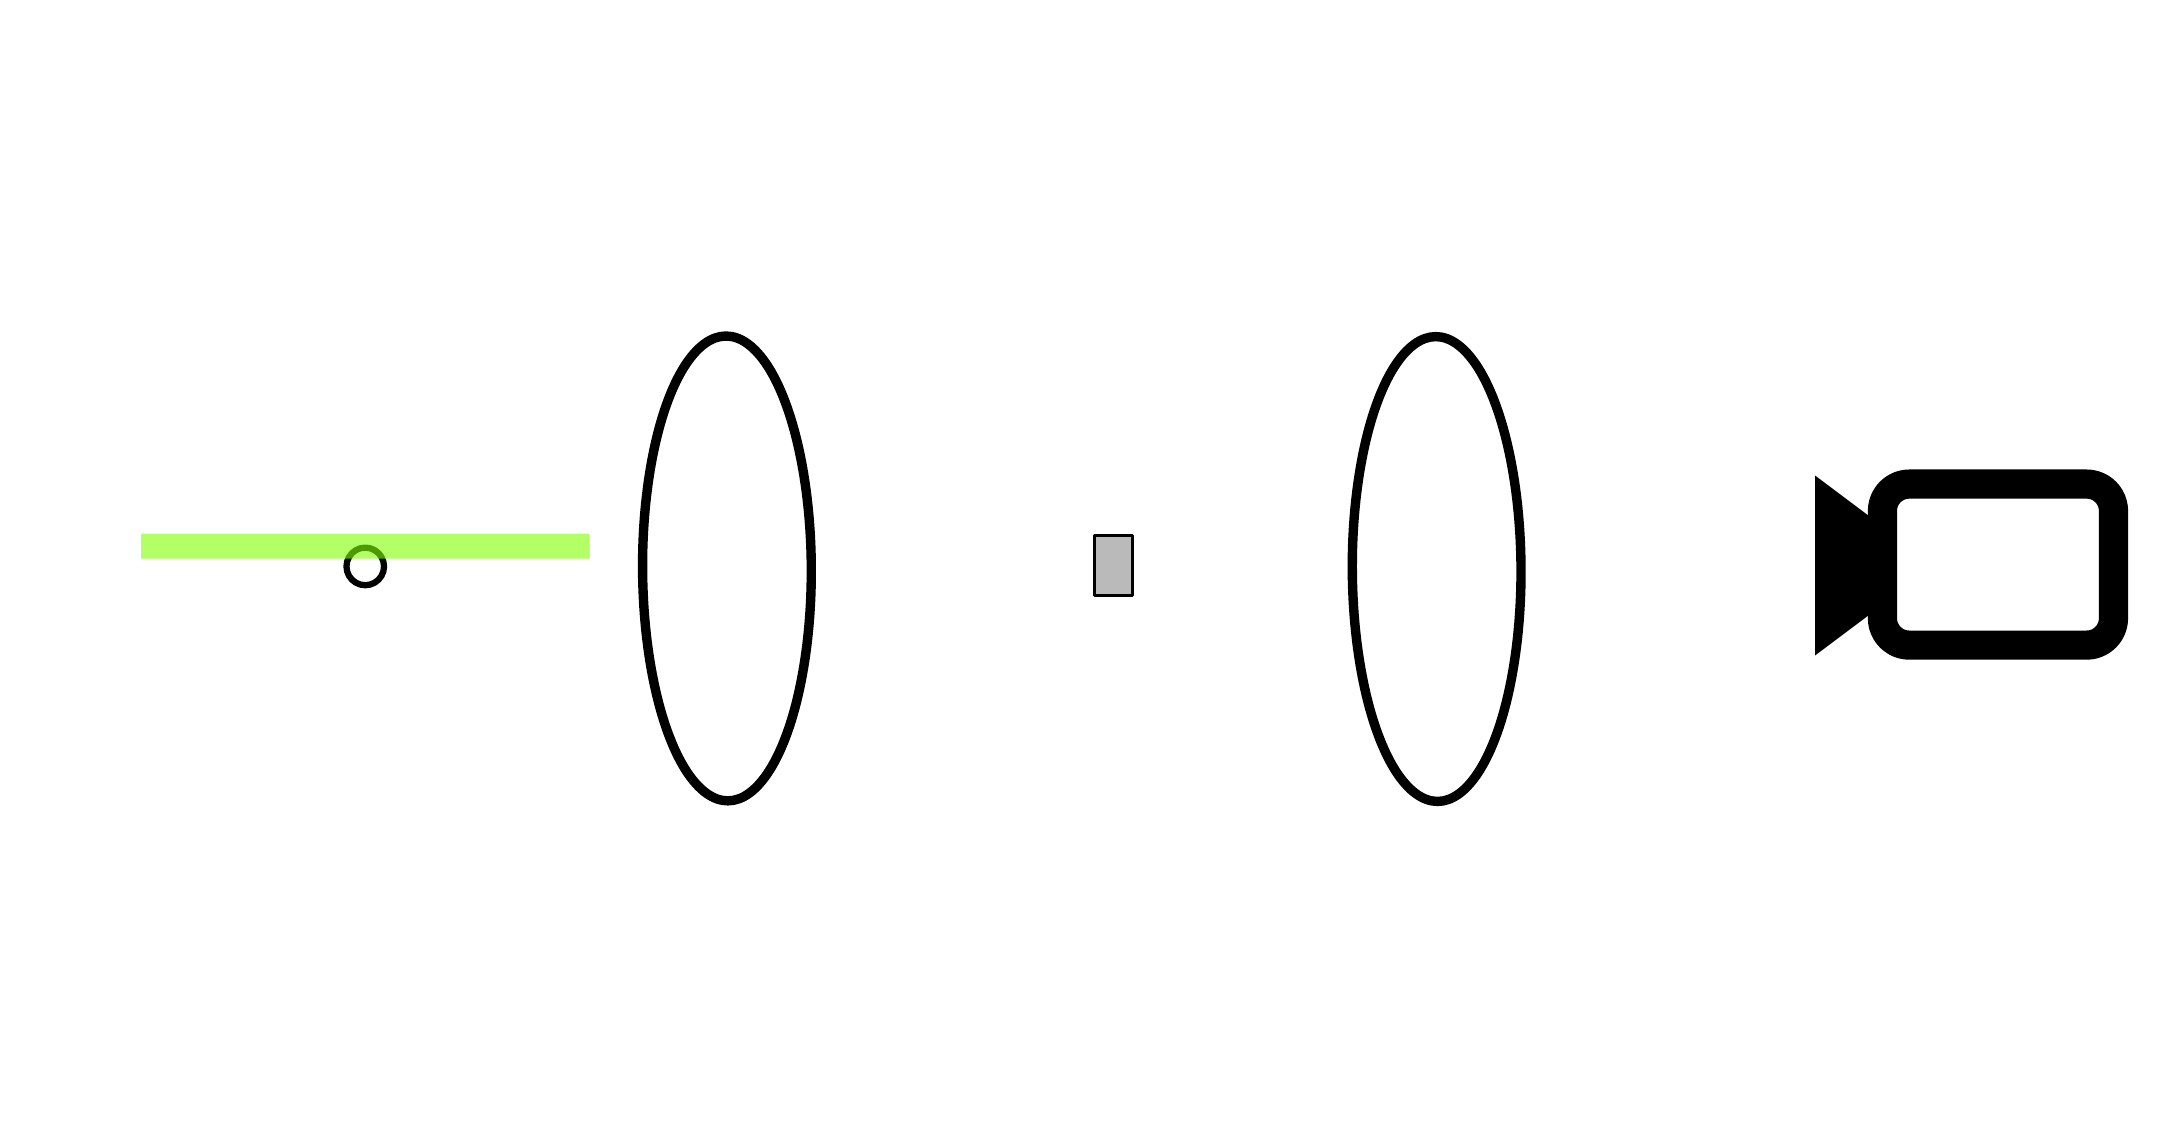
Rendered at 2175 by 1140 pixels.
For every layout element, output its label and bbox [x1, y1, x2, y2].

text_box [1815, 475, 1876, 656]
text_box [1094, 535, 1133, 596]
text_box [642, 336, 812, 801]
text_box [1882, 484, 2114, 646]
text_box [1352, 336, 1522, 802]
